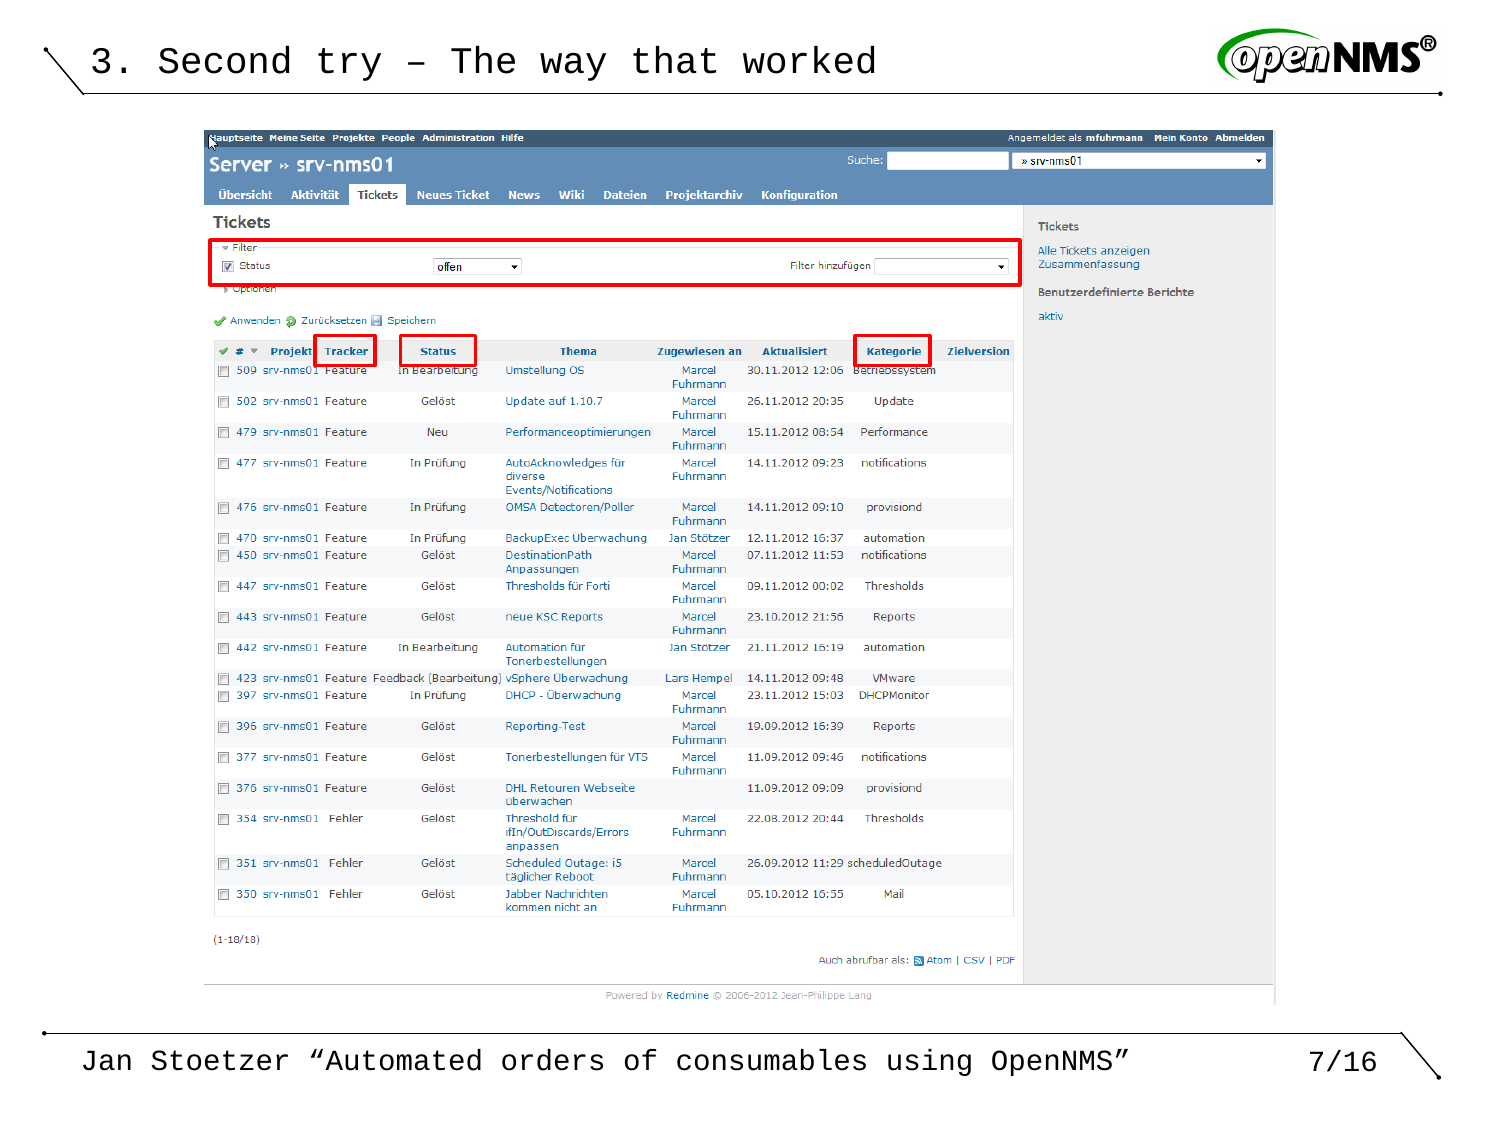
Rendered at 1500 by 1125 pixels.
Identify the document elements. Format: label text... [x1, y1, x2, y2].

picture [1213, 24, 1441, 87]
picture [204, 130, 1276, 1006]
title 3. Second try – The way that worked [90, 26, 1186, 91]
